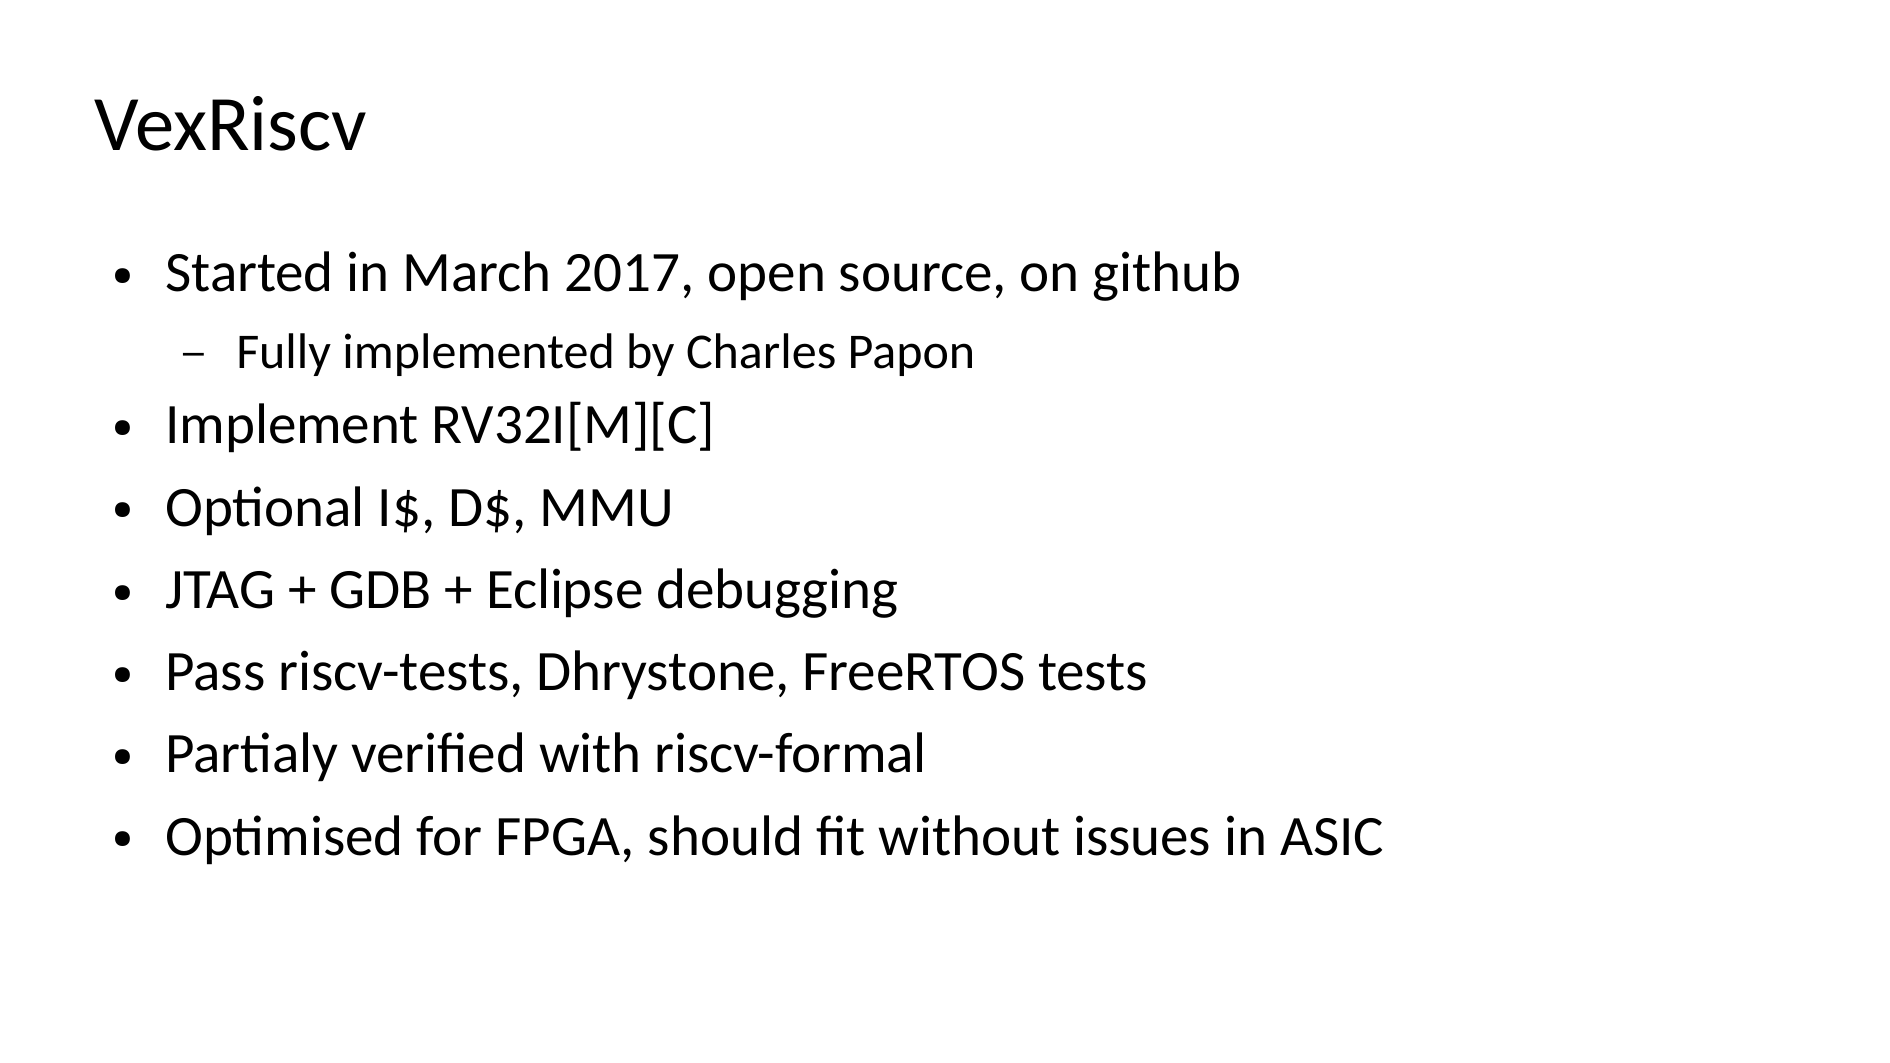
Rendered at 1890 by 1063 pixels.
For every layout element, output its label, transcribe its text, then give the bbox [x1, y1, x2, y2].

list Started in March 2017, open source, on github Fully implemented by Charles Papon Implement RV32I[M][C] Optional I$, D$, MMU JTAG + GDB + Eclipse debugging Pass riscv-tests, Dhrystone, FreeRTOS tests Partialy verified with riscv-formal Optimised for FPGA, should fit without issues in ASIC [94, 248, 1867, 968]
title VexRiscv [94, 42, 1796, 220]
